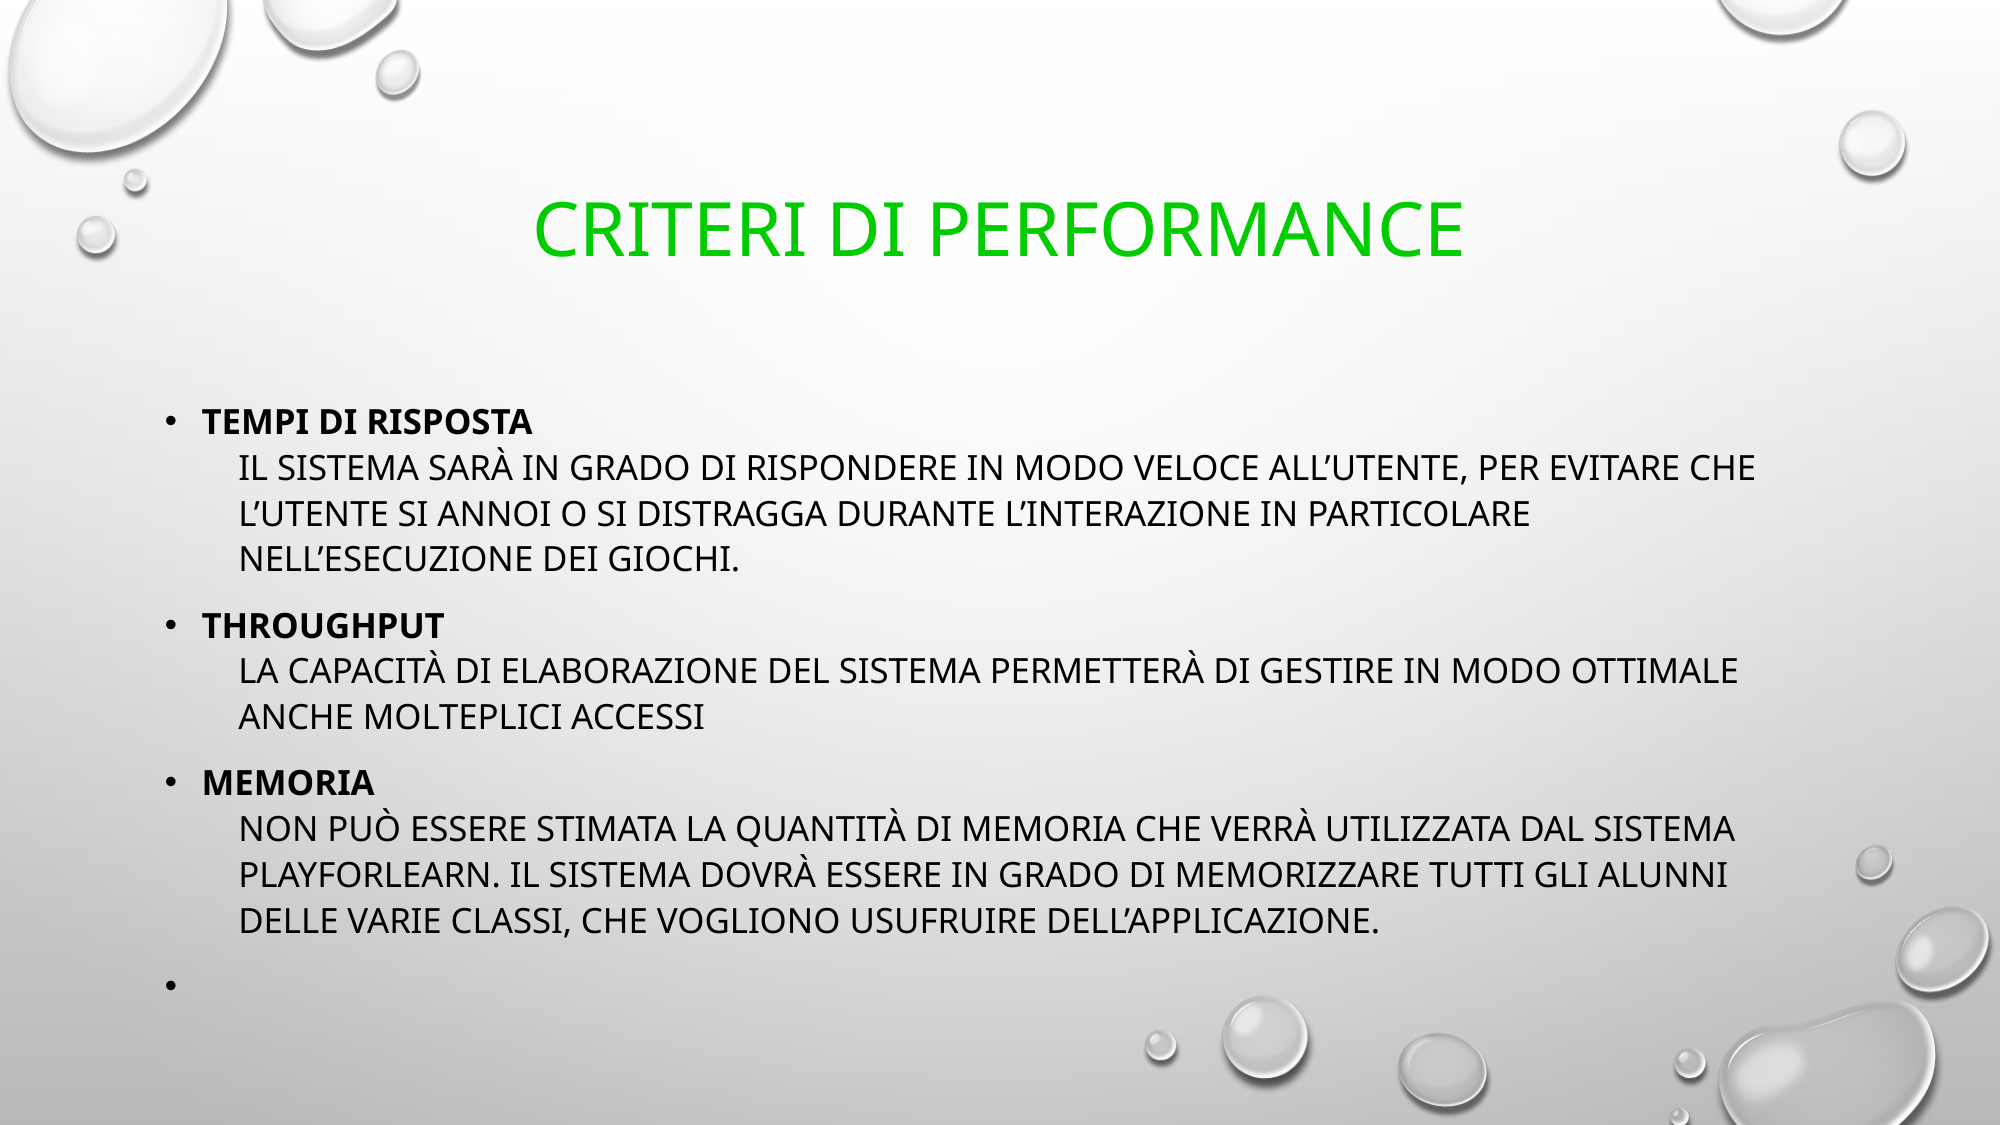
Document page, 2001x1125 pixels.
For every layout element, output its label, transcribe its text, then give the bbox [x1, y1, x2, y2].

title Criteri di performance [149, 101, 1851, 364]
list Tempi di Risposta Il sistema sarà in grado di rispondere in modo veloce all’utente, per evitare che l’utente si annoi o si distragga durante l’interazione in particolare nell’esecuzione dei giochi. Throughput La capacità di elaborazione del sistema permetterà di gestire in modo ottimale anche molteplici accessi Memoria Non può essere stimata la quantità di memoria che verrà utilizzata dal sistema PlayForLearn. Il sistema dovrà essere in grado di memorizzare tutti gli alunni delle varie classi, che vogliono usufruire dell’applicazione. [149, 388, 1850, 950]
